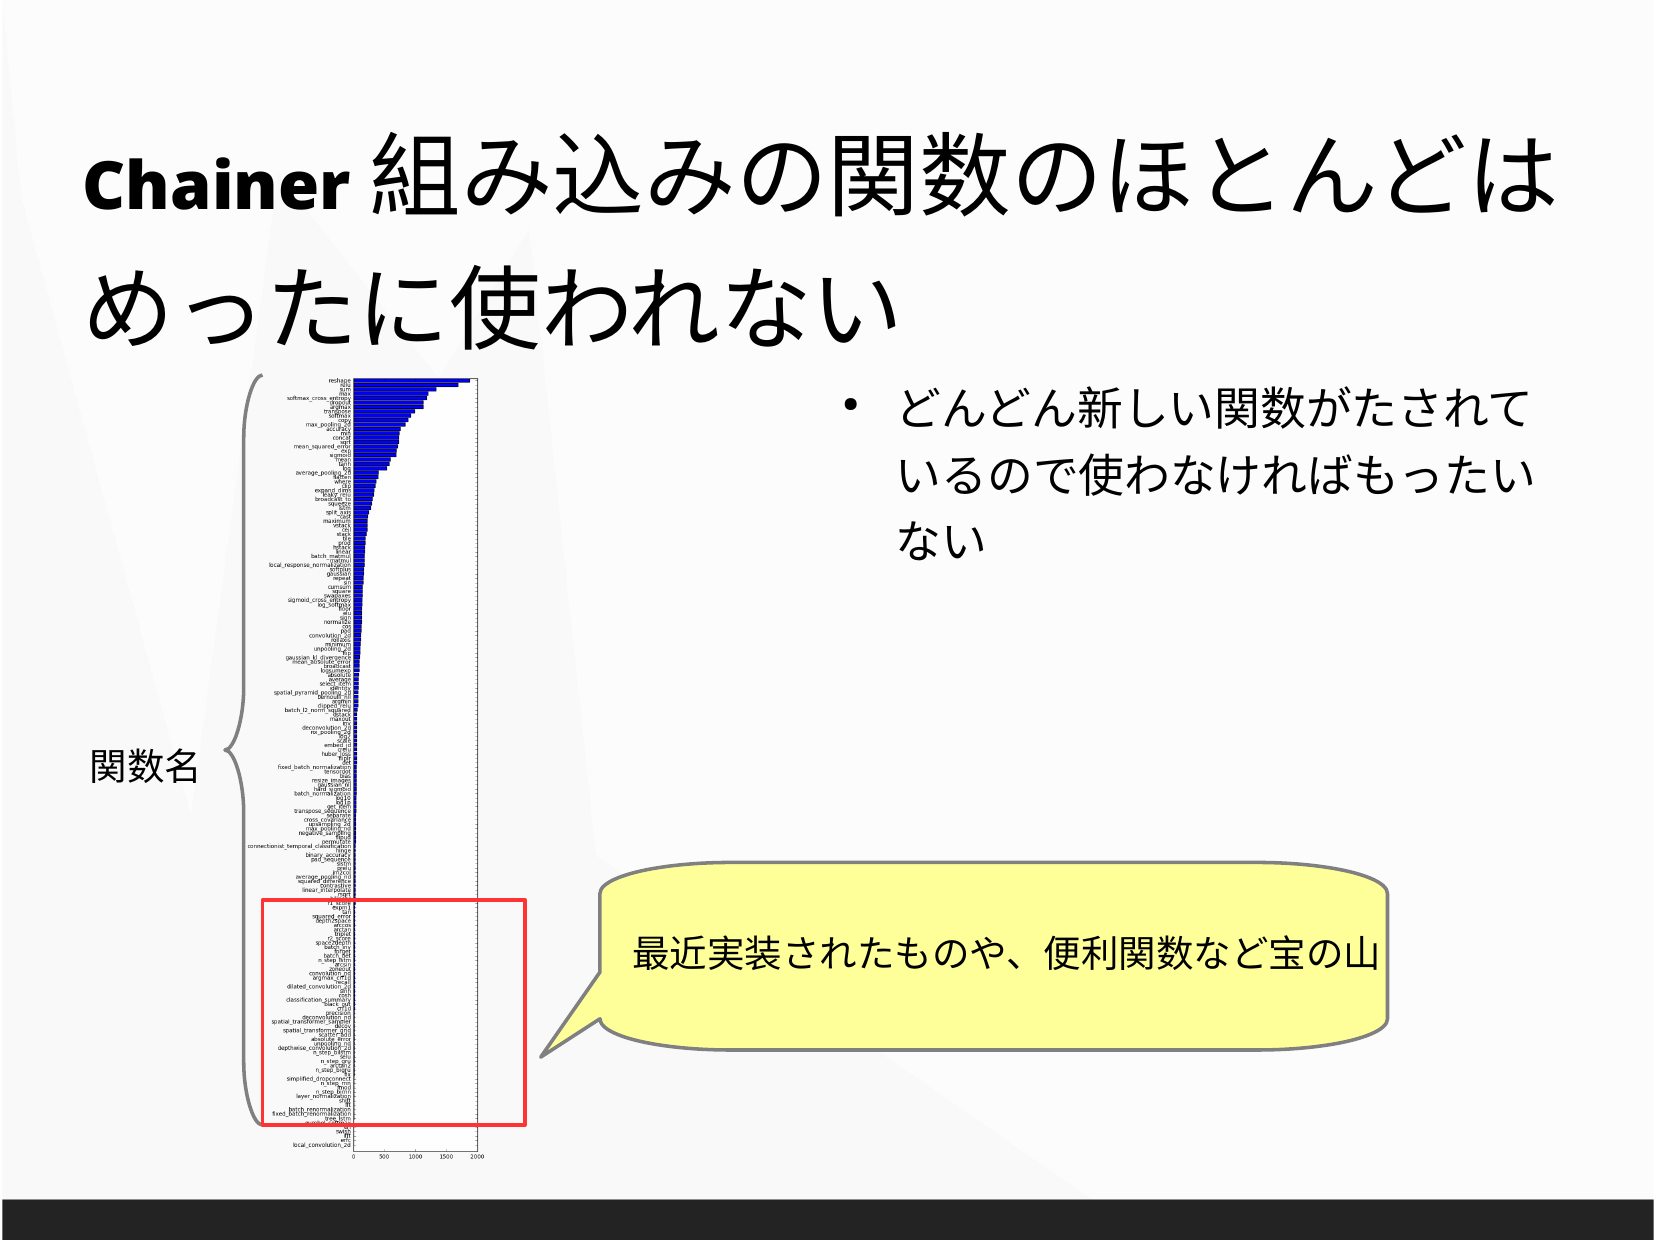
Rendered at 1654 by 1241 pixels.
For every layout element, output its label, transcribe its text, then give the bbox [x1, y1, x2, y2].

text_box [540, 862, 825, 1058]
title Chainer組み込みの関数のほとんどは めったに使われない [82, 128, 1571, 343]
list どんどん新しい関数がたされているので使わなければもったいない [825, 372, 1571, 1093]
text_box 関数名 [75, 729, 218, 788]
text_box 最近実装されたものや、便利関数など宝の山 [617, 916, 1351, 976]
picture [2, 0, 1654, 1241]
